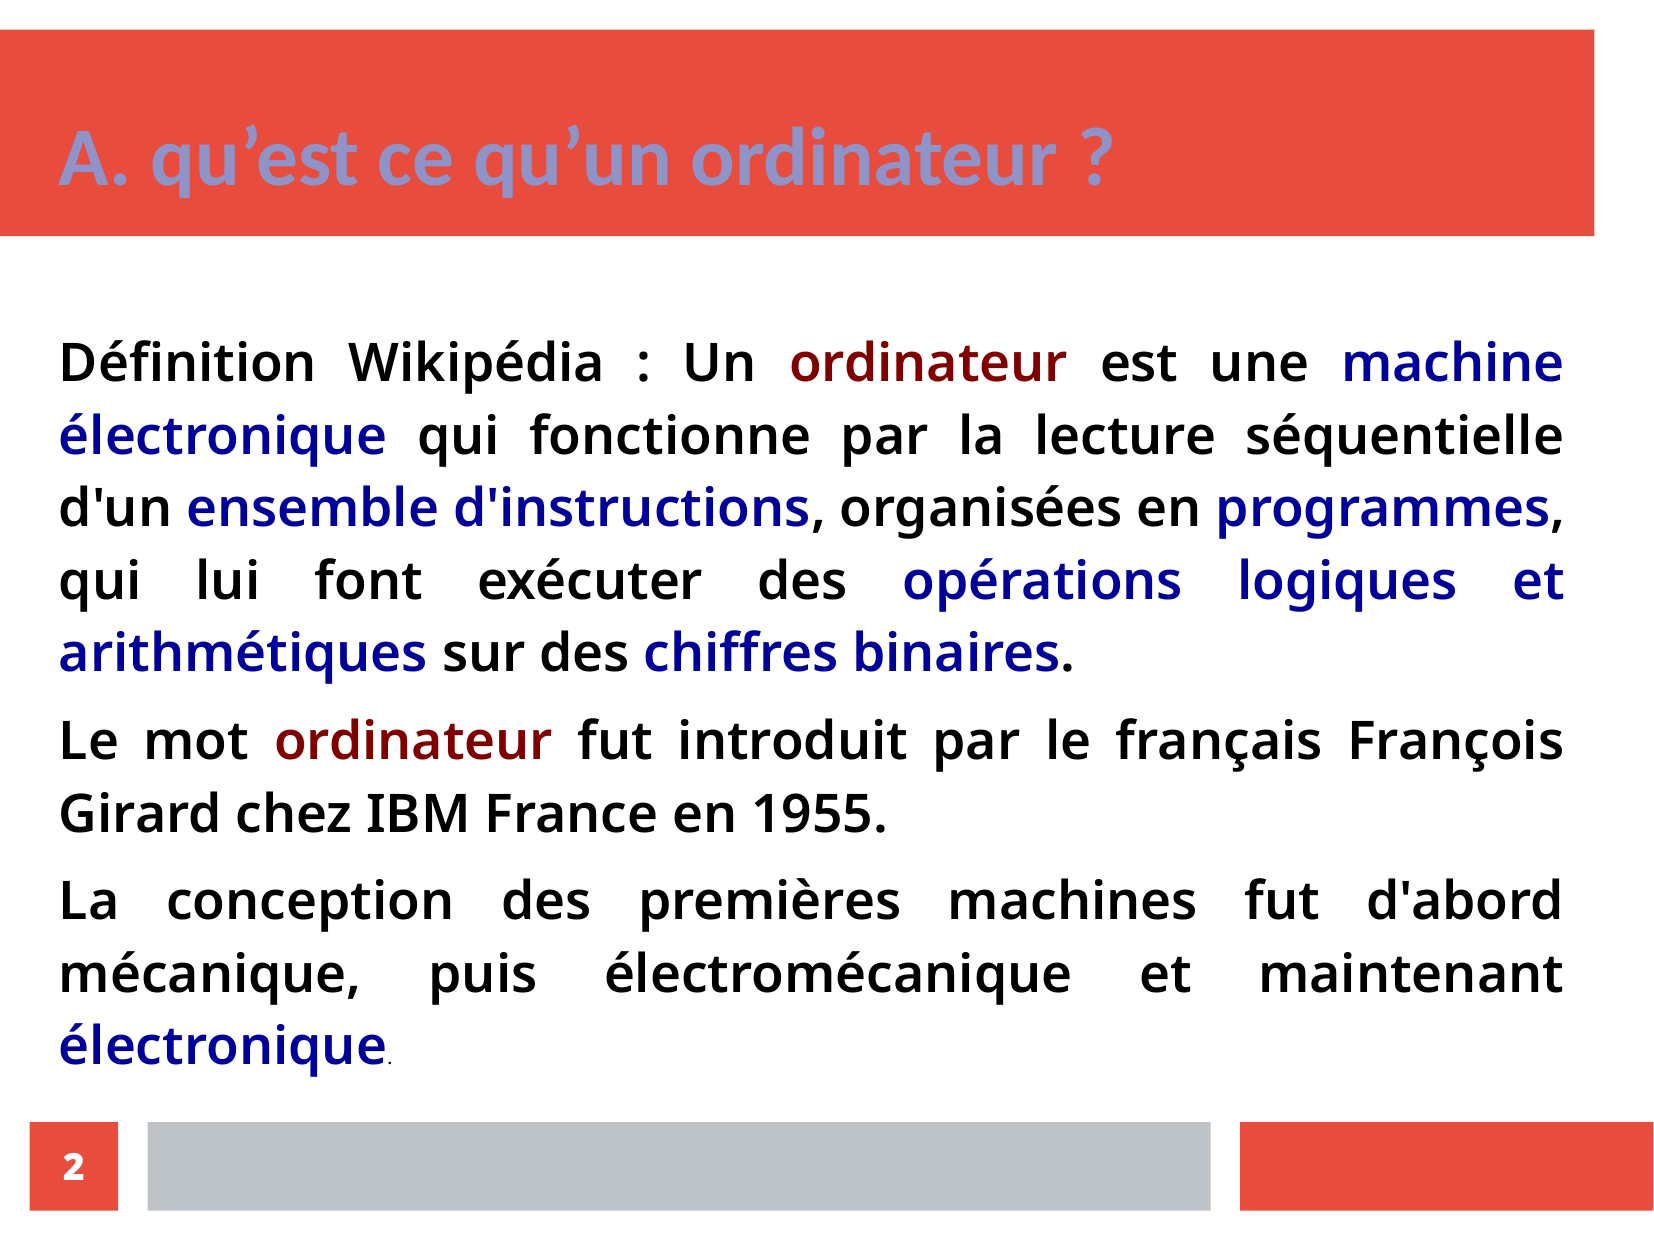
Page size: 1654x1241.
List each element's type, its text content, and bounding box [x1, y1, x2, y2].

title A. qu’est ce qu’un ordinateur ? [59, 59, 1595, 207]
list Définition Wikipédia : Un ordinateur est une machine électronique qui fonctionne par la lecture séquentielle d'un ensemble d'instructions, organisées en programmes, qui lui font exécuter des opérations logiques et arithmétiques sur des chiffres binaires. Le mot ordinateur fut introduit par le français François Girard chez IBM France en 1955. La conception des premières machines fut d'abord mécanique, puis électromécanique et maintenant électronique. [59, 324, 1565, 1093]
